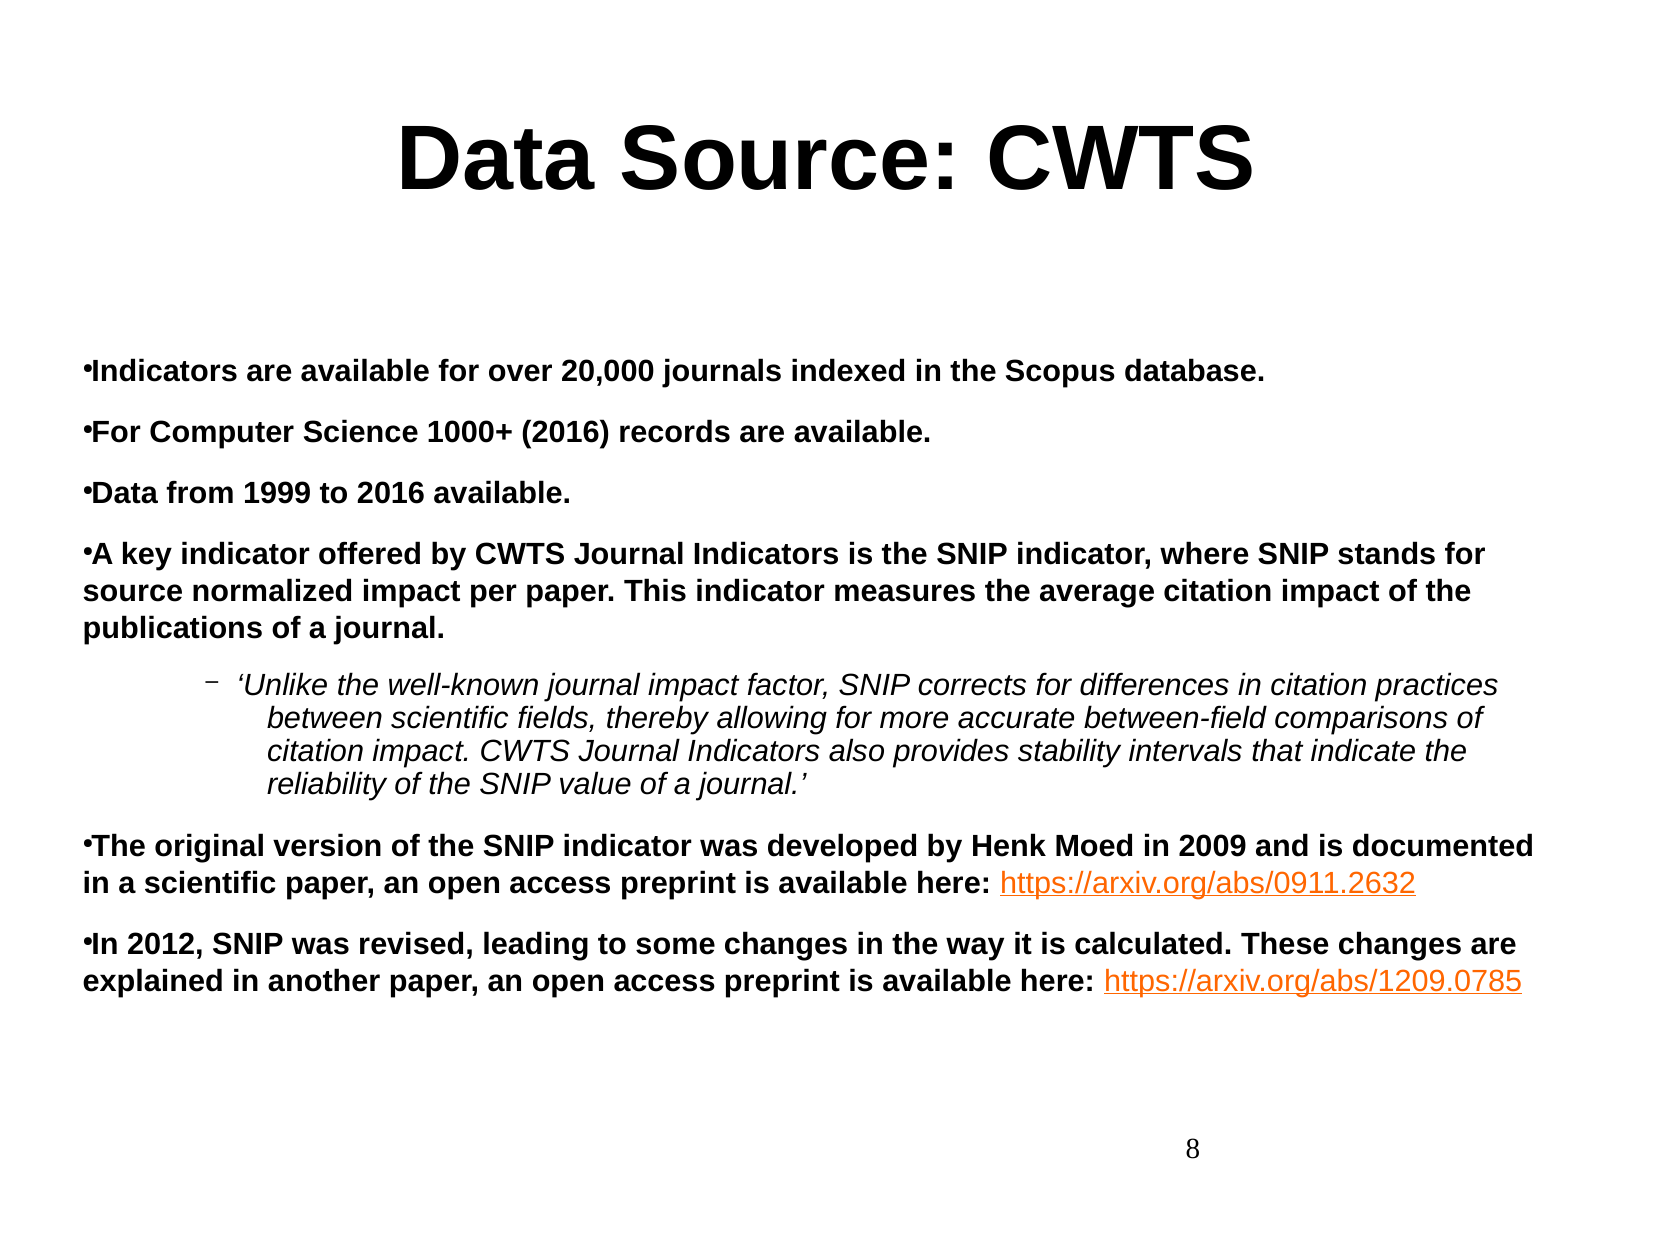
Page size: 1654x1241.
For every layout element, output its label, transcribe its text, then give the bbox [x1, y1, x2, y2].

title Data Source: CWTS [82, 49, 1571, 257]
text_box [1185, 1129, 1571, 1216]
list Indicators are available for over 20,000 journals indexed in the Scopus database. For Computer Science 1000+ (2016) records are available. Data from 1999 to 2016 available. A key indicator offered by CWTS Journal Indicators is the SNIP indicator, where SNIP stands for source normalized impact per paper. This indicator measures the average citation impact of the publications of a journal. ‘Unlike the well-known journal impact factor, SNIP corrects for differences in citation practices between scientific fields, thereby allowing for more accurate between-field comparisons of citation impact. CWTS Journal Indicators also provides stability intervals that indicate the reliability of the SNIP value of a journal.’ The original version of the SNIP indicator was developed by Henk Moed in 2009 and is documented in a scientific paper, an open access preprint is available here: https://arxiv.org/abs/0911.2632 In 2012, SNIP was revised, leading to some changes in the way it is calculated. These changes are explained in another paper, an open access preprint is available here: https://arxiv.org/abs/1209.0785 [82, 290, 1571, 1010]
